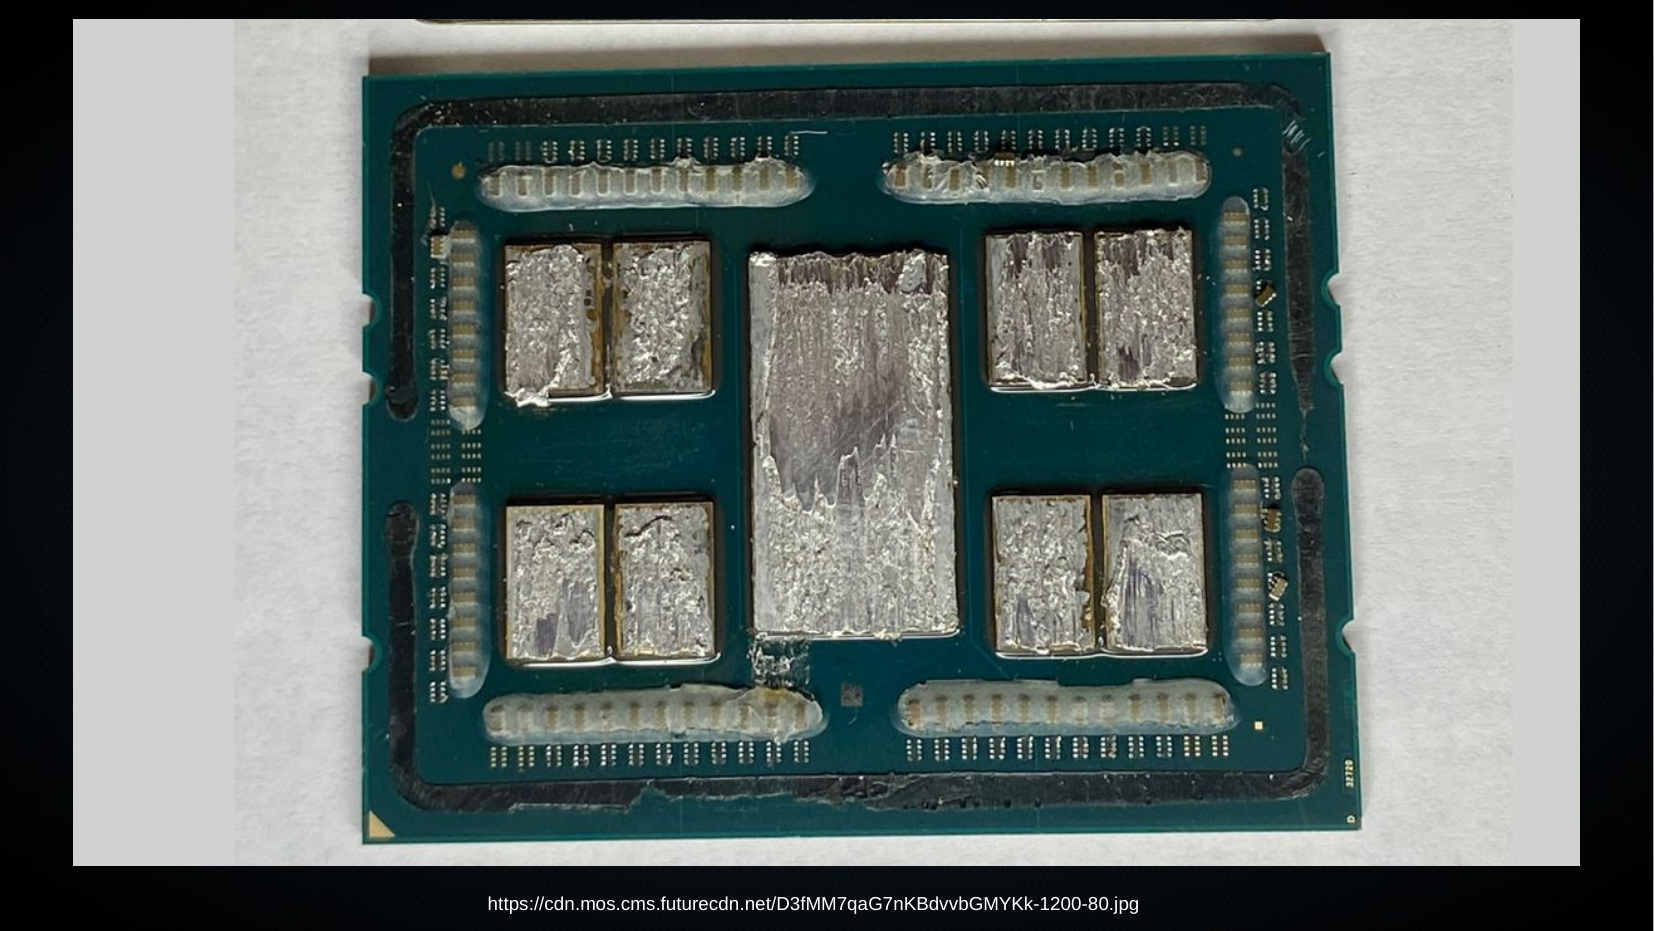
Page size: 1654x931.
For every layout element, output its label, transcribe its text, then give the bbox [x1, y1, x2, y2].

picture [0, 0, 1654, 931]
text_box https://cdn.mos.cms.futurecdn.net/D3fMM7qaG7nKBdvvbGMYKk-1200-80.jpg [150, 885, 1477, 914]
